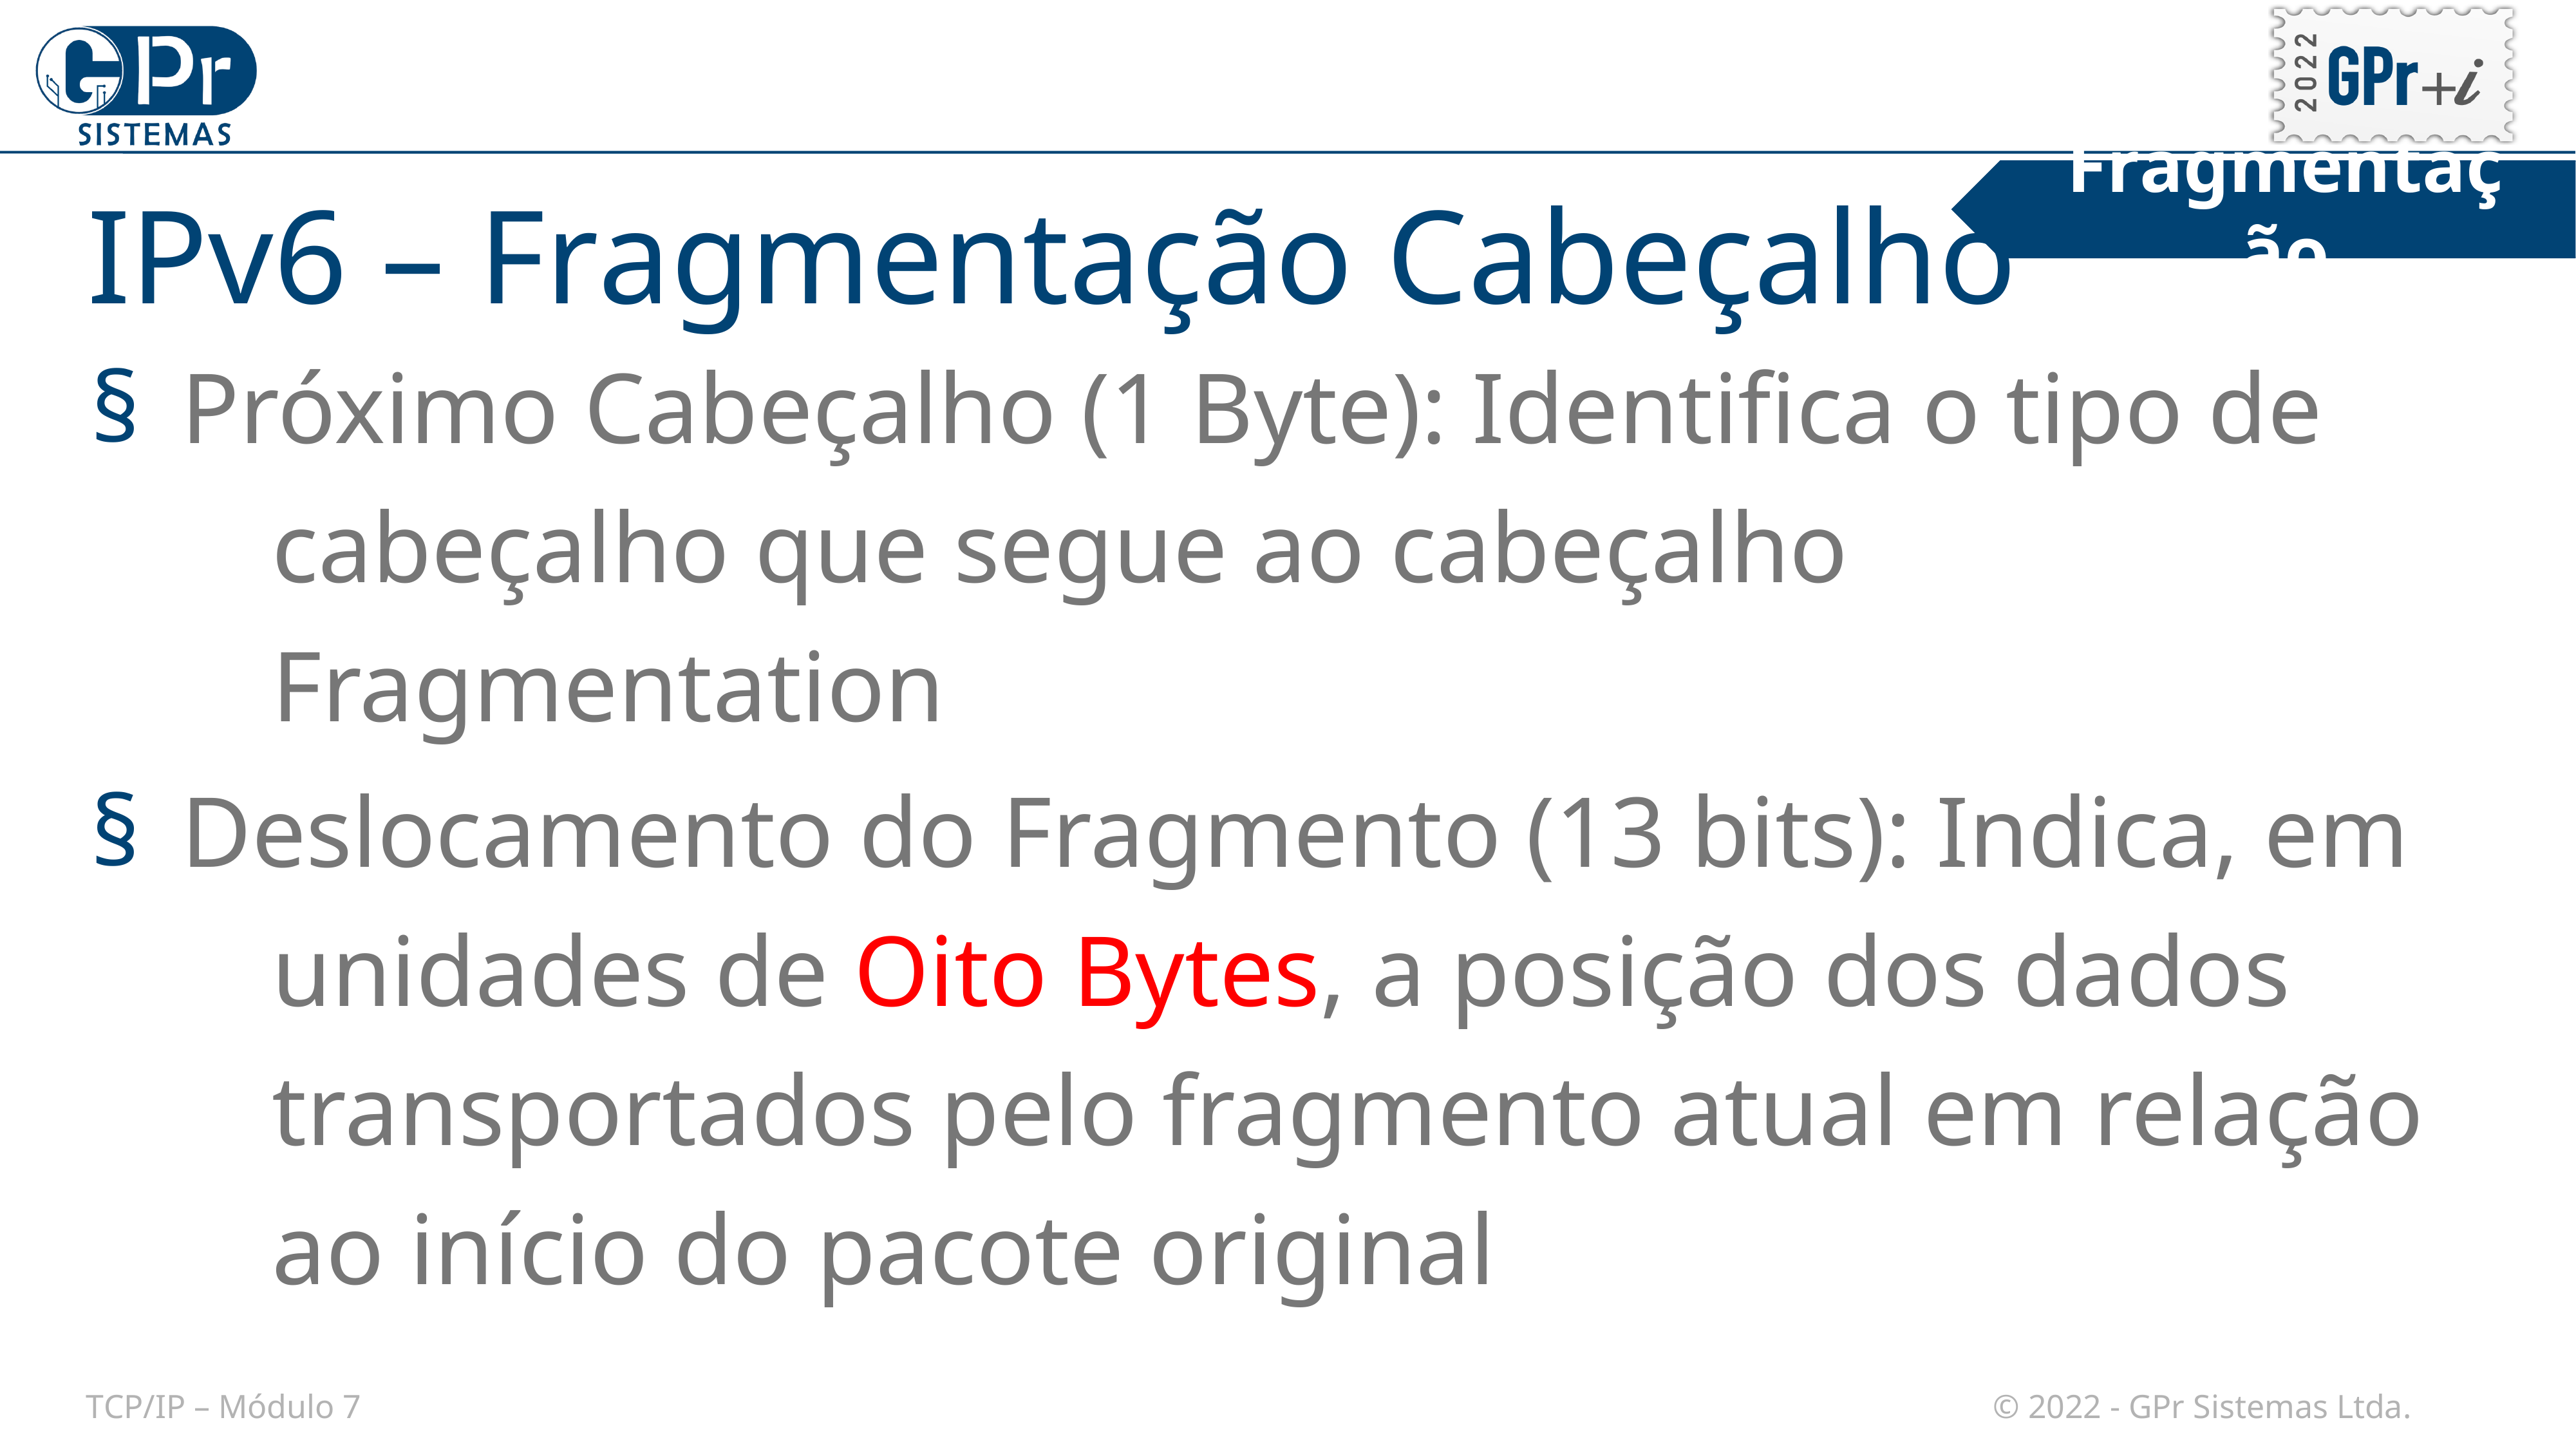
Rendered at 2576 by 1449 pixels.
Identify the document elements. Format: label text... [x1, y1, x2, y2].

list IPv6 – Fragmentação Cabeçalho [81, 169, 2496, 343]
list Próximo Cabeçalho (1 Byte): Identifica o tipo de cabeçalho que segue ao cabeçalho Fragmentation Deslocamento do Fragmento (13 bits): Indica, em unidades de Oito Bytes, a posição dos dados transportados pelo fragmento atual em relação ao inı́cio do pacote original [80, 319, 2496, 1382]
text_box [1952, 160, 2250, 258]
text_box Fragmentação [2054, 157, 2515, 256]
text_box [2326, 160, 2576, 258]
picture [34, 26, 257, 147]
picture [2268, 4, 2519, 145]
